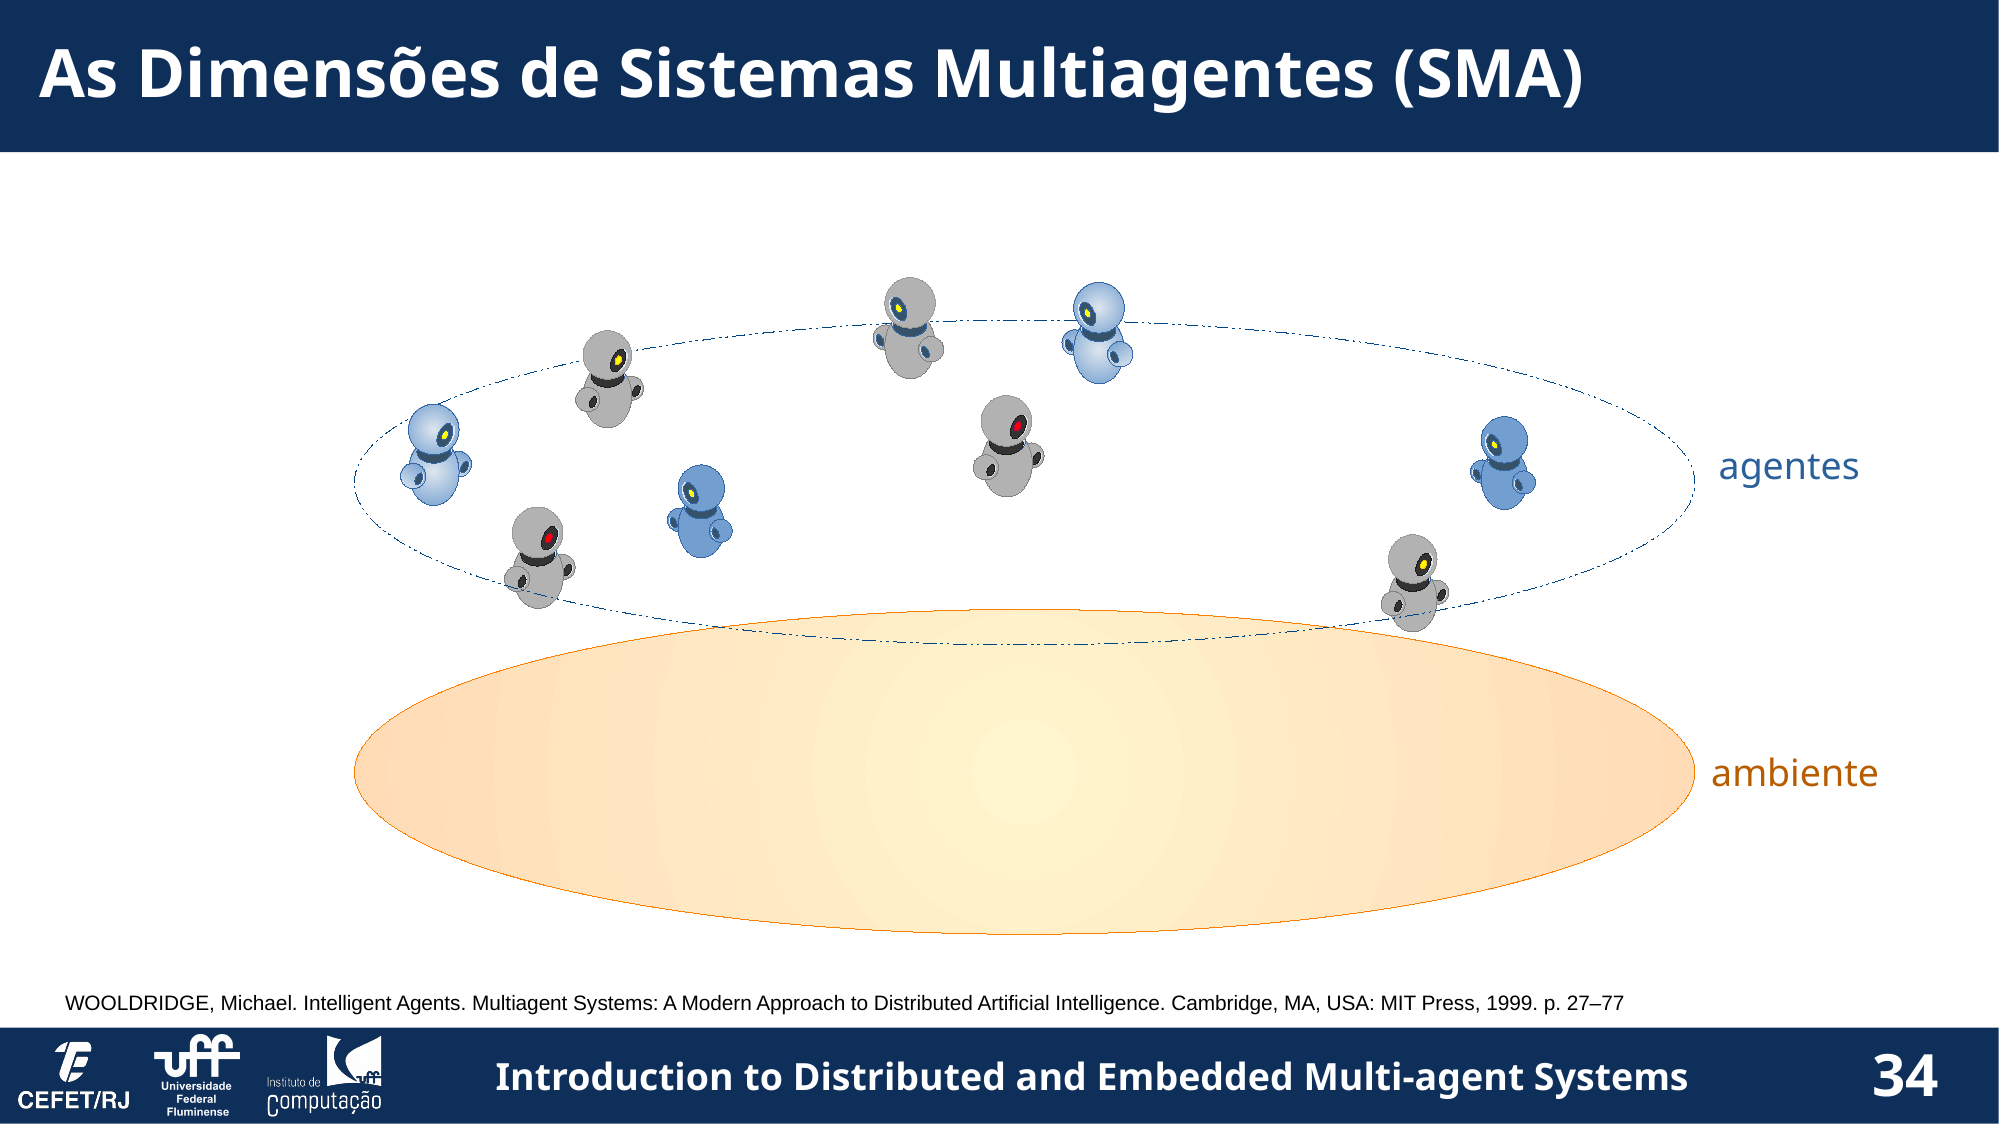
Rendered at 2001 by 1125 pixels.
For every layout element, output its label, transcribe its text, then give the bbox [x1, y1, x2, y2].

text_box [504, 507, 576, 609]
picture [153, 1033, 241, 1121]
text_box [400, 404, 472, 506]
text_box ambiente [1618, 741, 1973, 802]
text_box [667, 464, 733, 558]
text_box [873, 277, 944, 379]
text_box WOOLDRIDGE, Michael. Intelligent Agents. Multiagent Systems: A Modern Approach to Distributed Artificial Intelligence. Cambridge, MA, USA: MIT Press, 1999. p. 27–77 [50, 982, 1969, 1023]
text_box [973, 395, 1045, 497]
text_box [1470, 416, 1536, 510]
text_box [1381, 534, 1449, 632]
text_box [575, 330, 644, 428]
picture [265, 1033, 383, 1117]
picture [18, 1021, 129, 1125]
text_box agentes [1612, 434, 1967, 495]
text_box [354, 609, 1684, 935]
text_box As Dimensões de Sistemas Multiagentes (SMA) [25, 23, 1999, 119]
text_box [1061, 282, 1133, 384]
